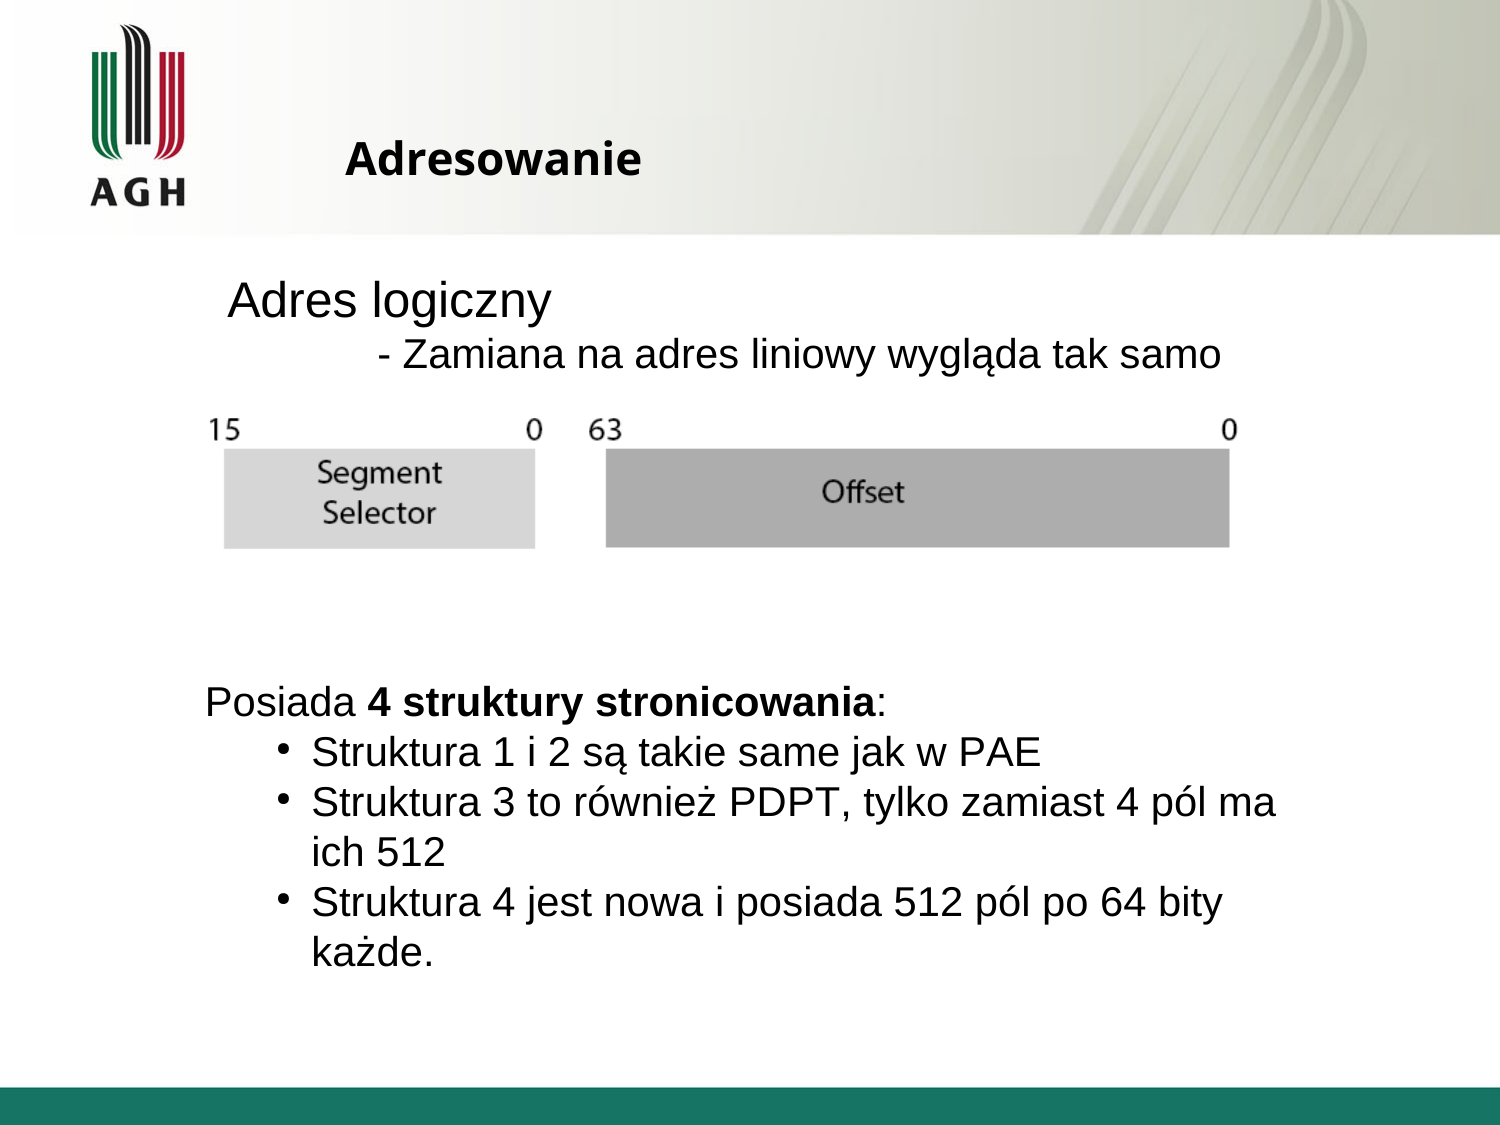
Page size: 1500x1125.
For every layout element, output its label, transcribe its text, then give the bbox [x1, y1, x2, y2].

title Adresowanie [330, 94, 1312, 221]
text_box Adres logiczny - Zamiana na adres liniowy wygląda tak samo [212, 259, 1347, 385]
text_box Posiada 4 struktury stronicowania: Struktura 1 i 2 są takie same jak w PAE Struktura 3 to również PDPT, tylko zamiast 4 pól ma ich 512 Struktura 4 jest nowa i posiada 512 pól po 64 bity każde. [190, 667, 1348, 1125]
picture [0, 0, 1500, 1125]
